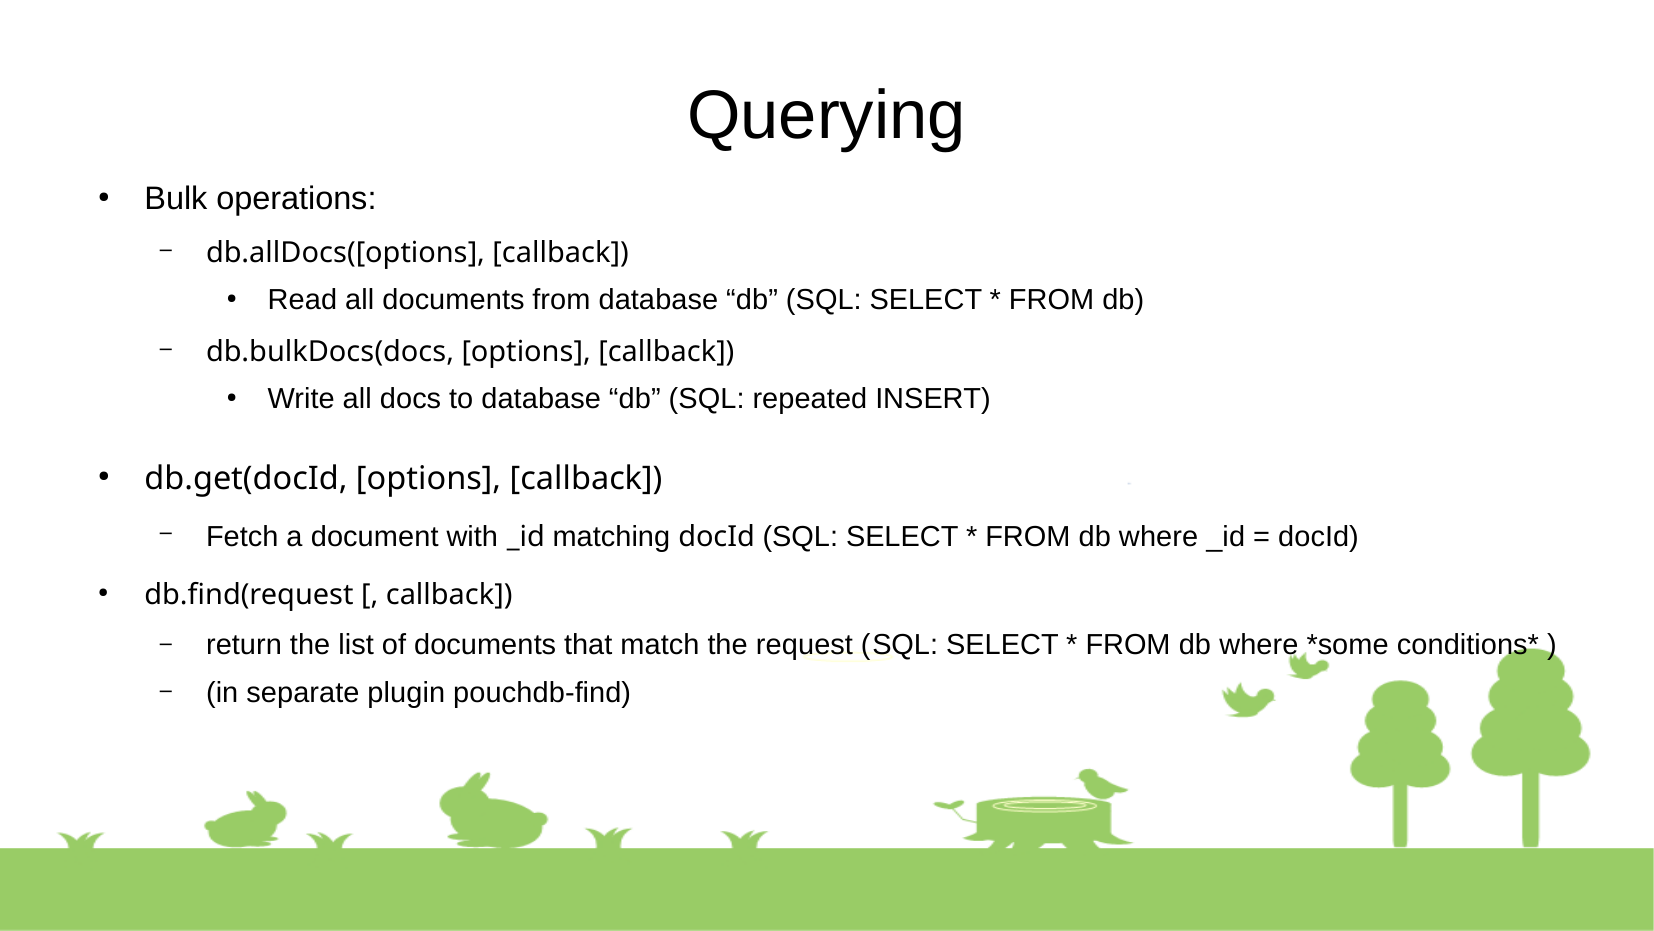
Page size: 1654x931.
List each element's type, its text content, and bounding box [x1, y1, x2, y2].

list Bulk operations: db.allDocs([options], [callback]) Read all documents from database “db” (SQL: SELECT * FROM db) db.bulkDocs(docs, [options], [callback]) Write all docs to database “db” (SQL: repeated INSERT) db.get(docId, [options], [callback]) Fetch a document with _id matching docId (SQL: SELECT * FROM db where _id = docId) db.find(request [, callback]) return the list of documents that match the request (SQL: SELECT * FROM db where *some conditions* ) (in separate plugin pouchdb-find) [82, 180, 1571, 720]
picture [0, 0, 1654, 931]
title Querying [82, 37, 1571, 180]
